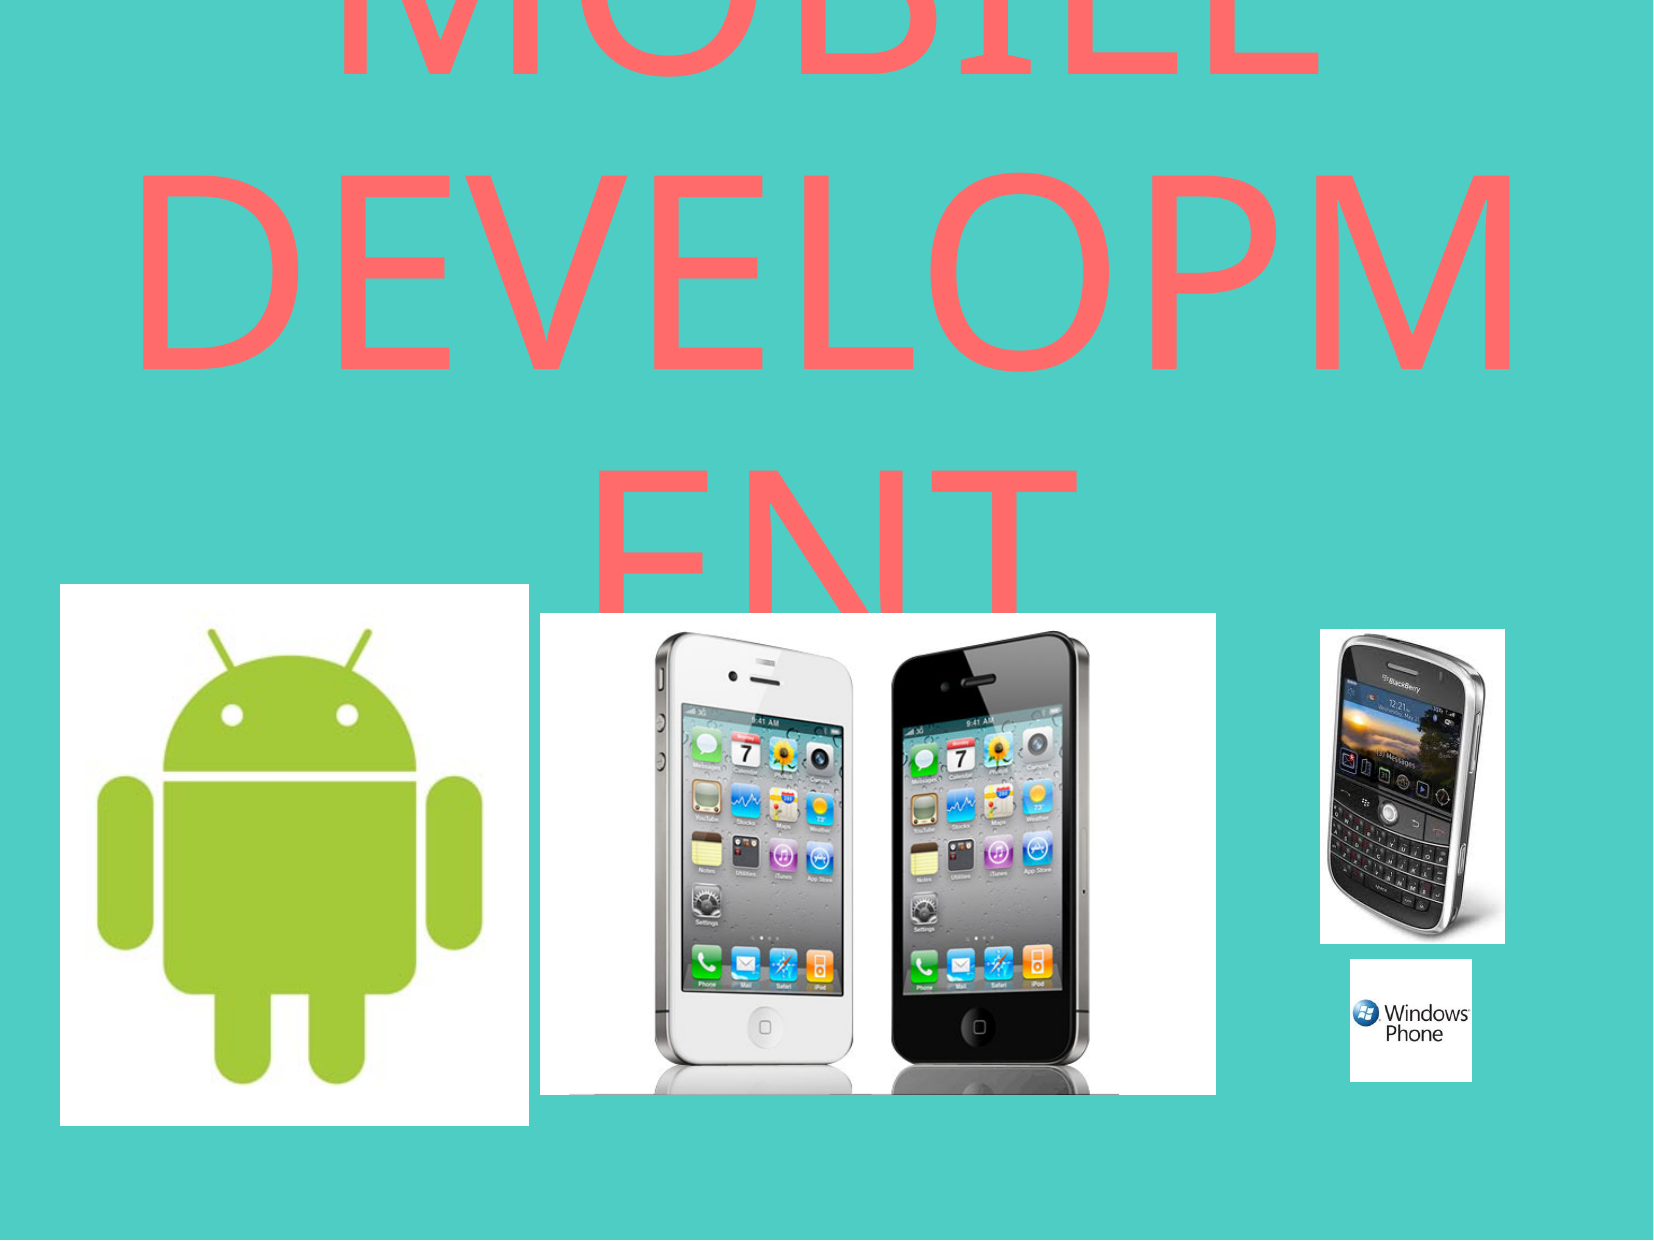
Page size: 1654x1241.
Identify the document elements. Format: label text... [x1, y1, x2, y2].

picture [540, 613, 1216, 1095]
picture [1320, 629, 1505, 944]
picture [1350, 959, 1472, 1082]
title MOBILE DEVELOPMENT [82, 0, 1571, 602]
picture [60, 584, 529, 1126]
